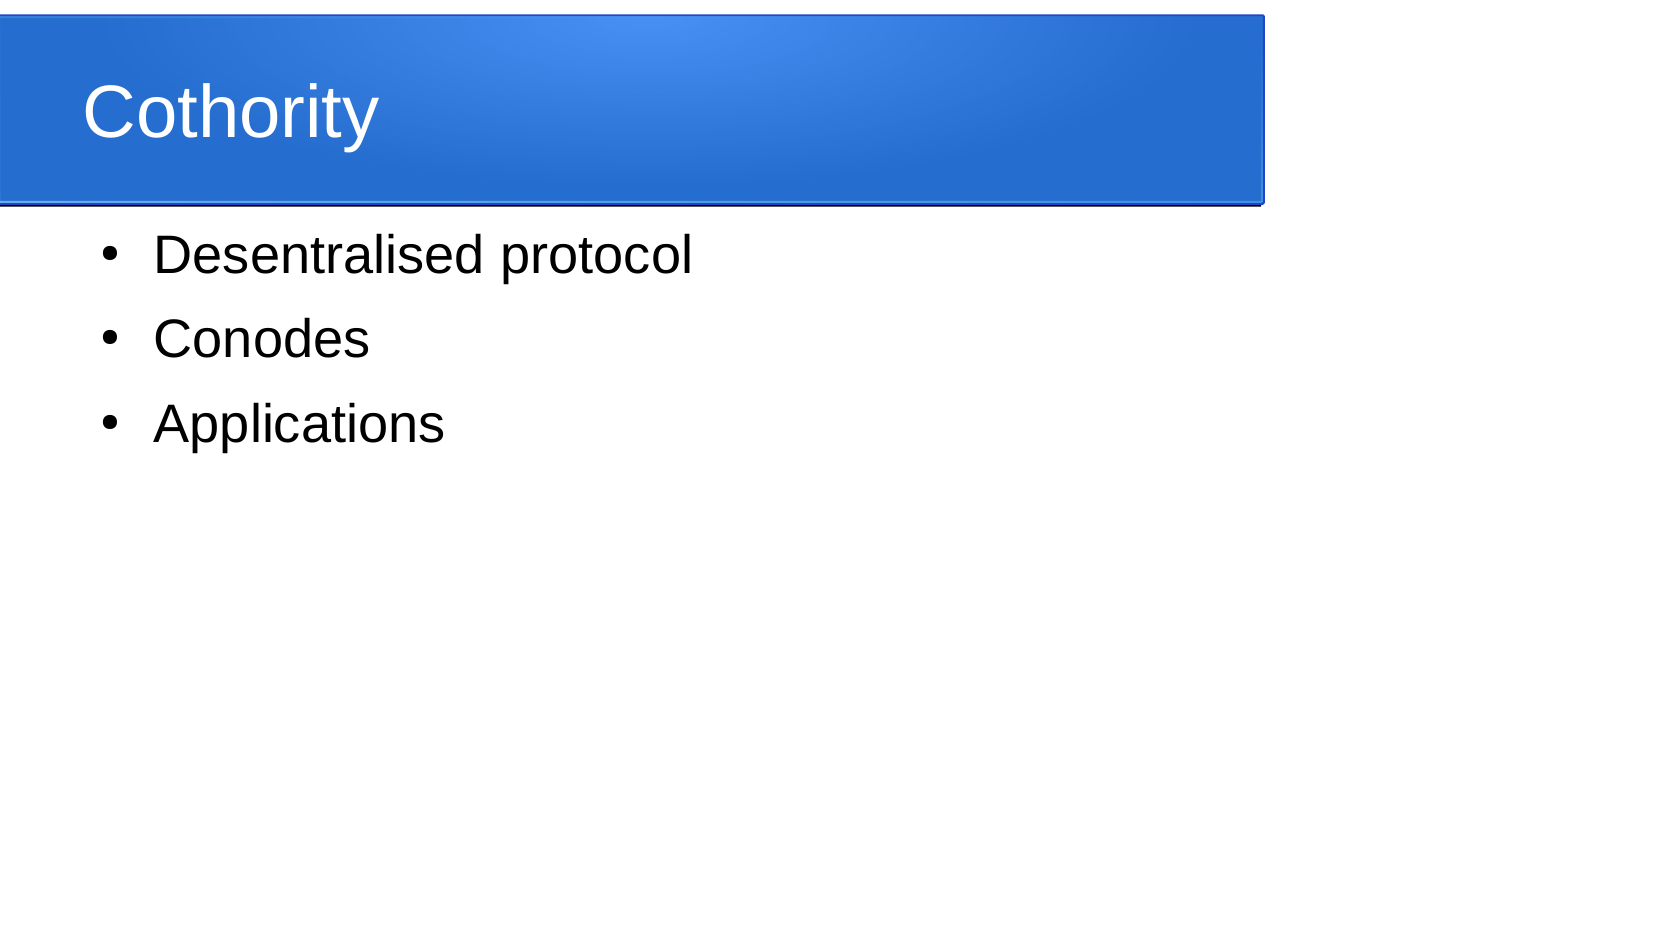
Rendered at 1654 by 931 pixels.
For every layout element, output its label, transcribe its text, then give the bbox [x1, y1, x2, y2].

title Cothority [82, 35, 1235, 189]
list Desentralised protocol Conodes Applications [82, 224, 1571, 764]
